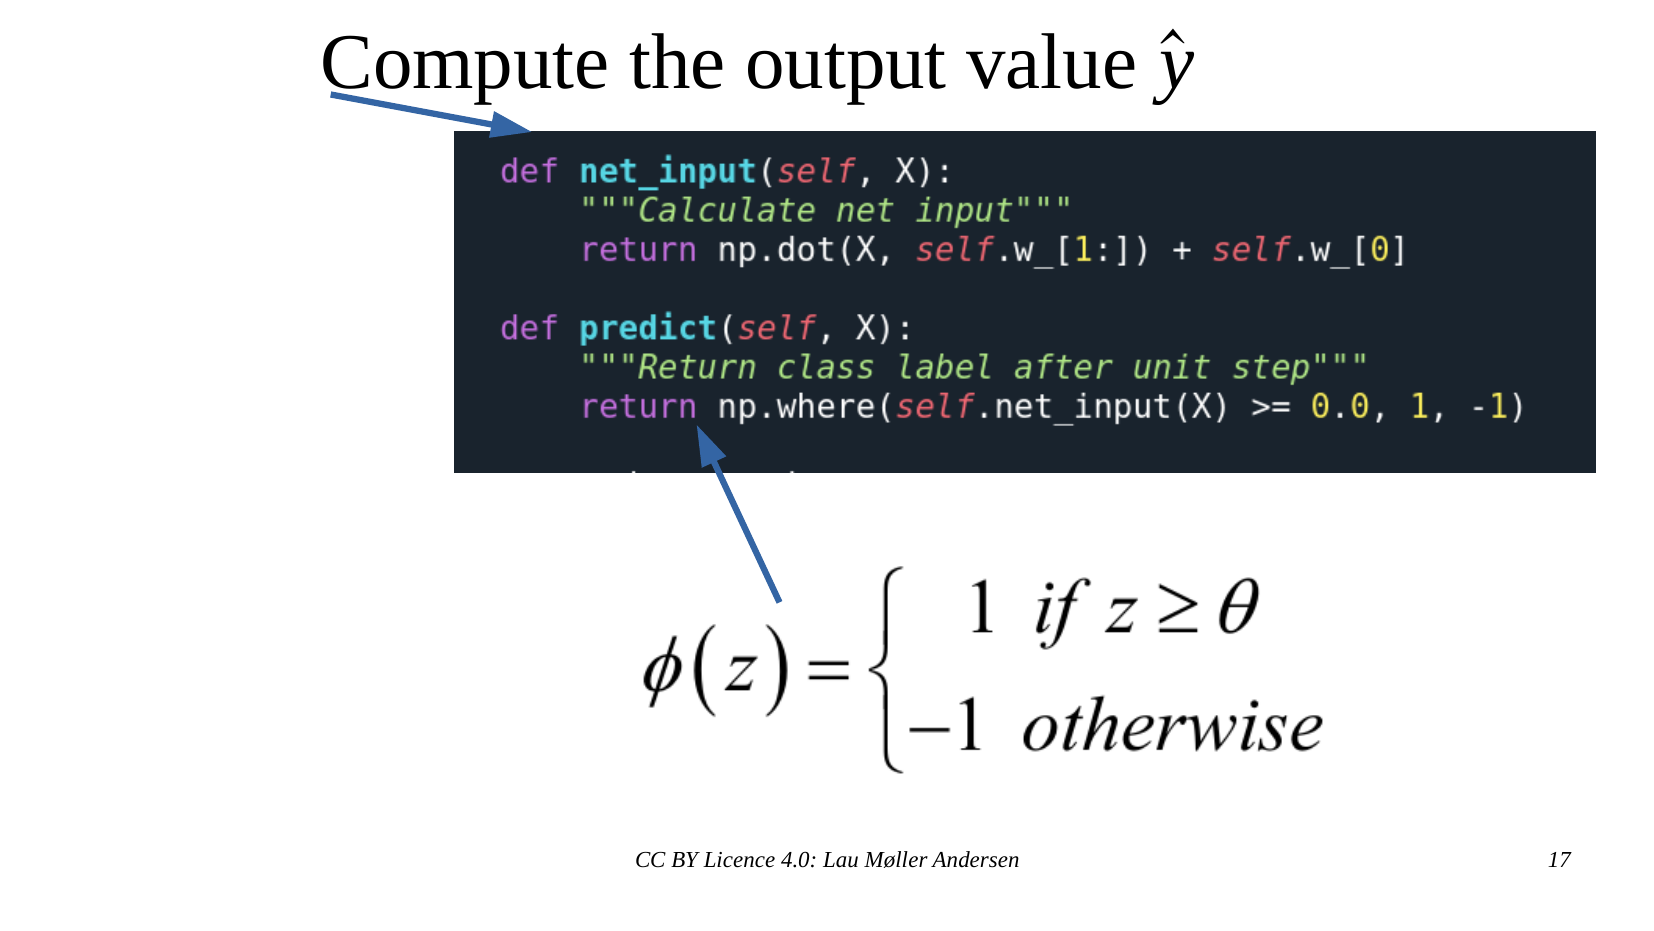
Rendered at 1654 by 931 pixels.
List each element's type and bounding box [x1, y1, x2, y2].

picture [454, 131, 1596, 473]
picture [558, 507, 1382, 827]
chart [314, 17, 1205, 106]
